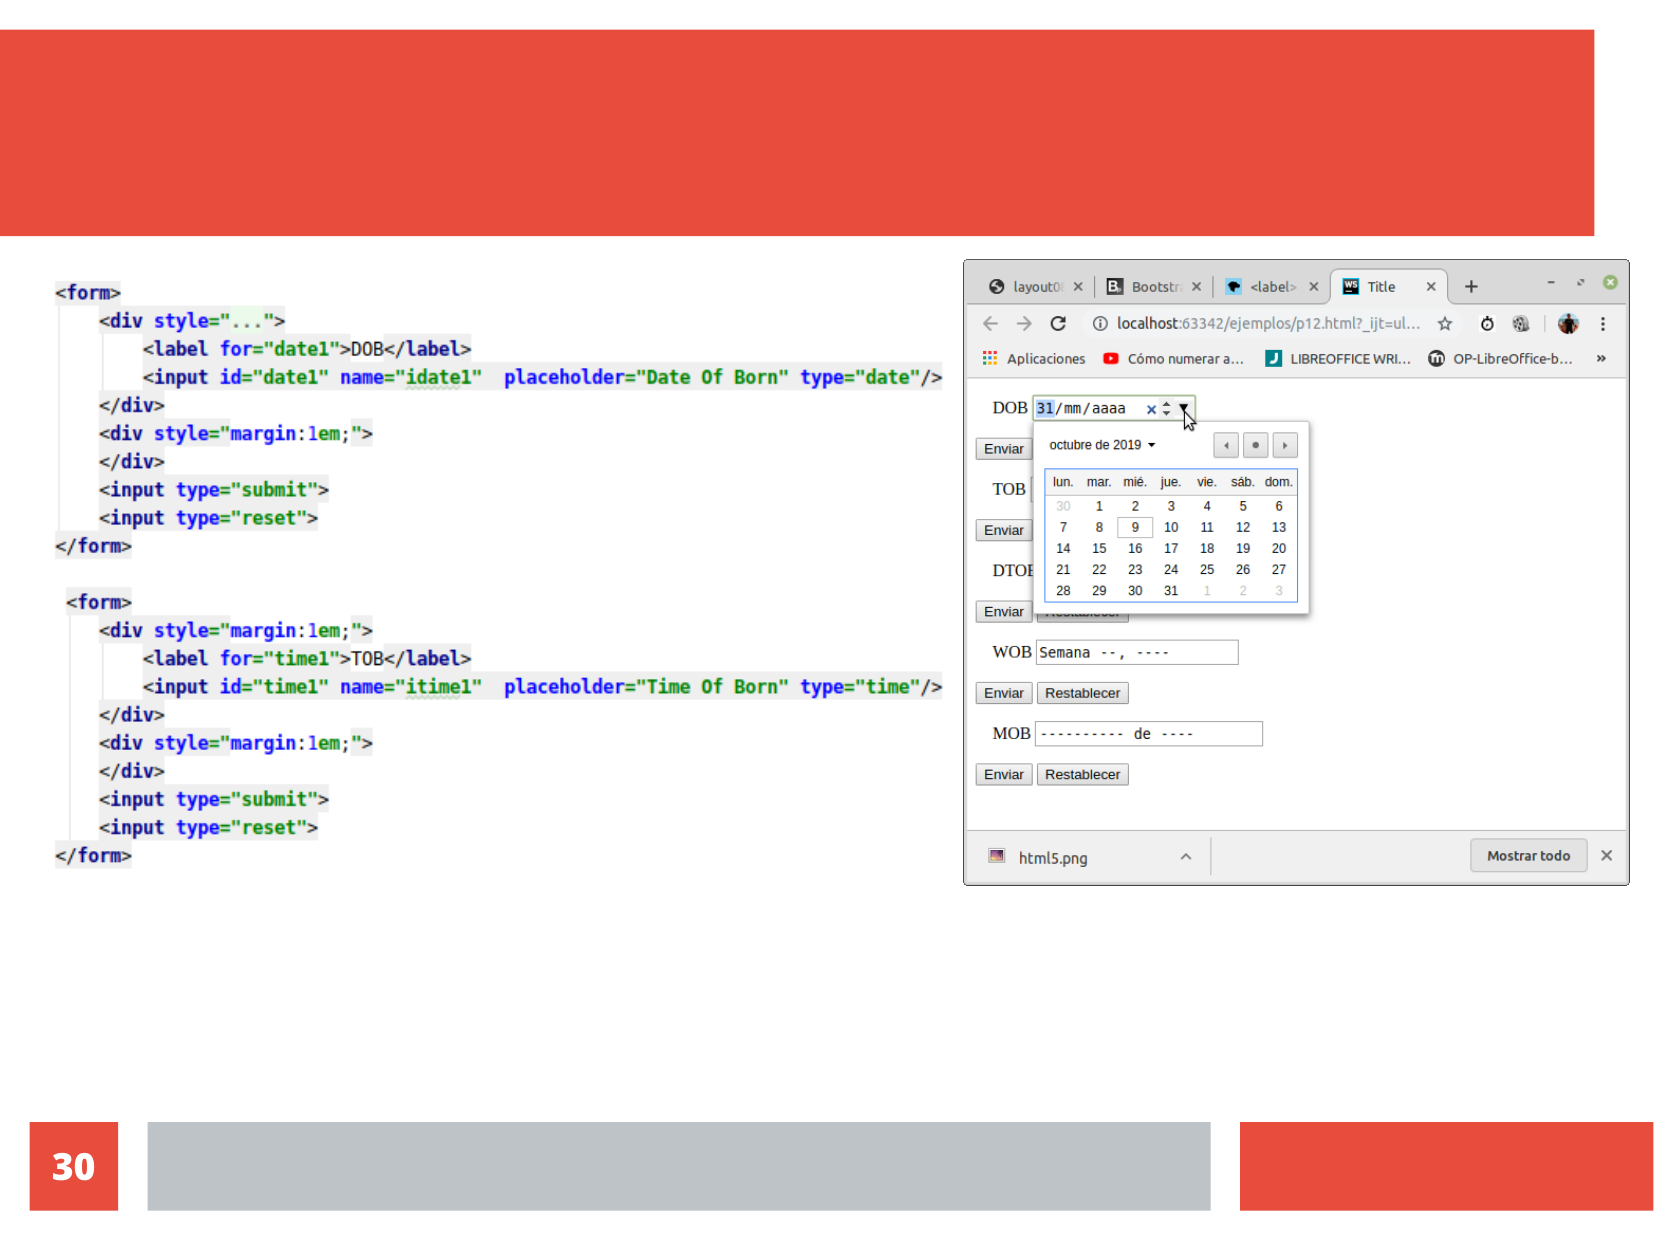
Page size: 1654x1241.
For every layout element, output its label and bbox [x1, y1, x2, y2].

picture [35, 259, 1630, 886]
